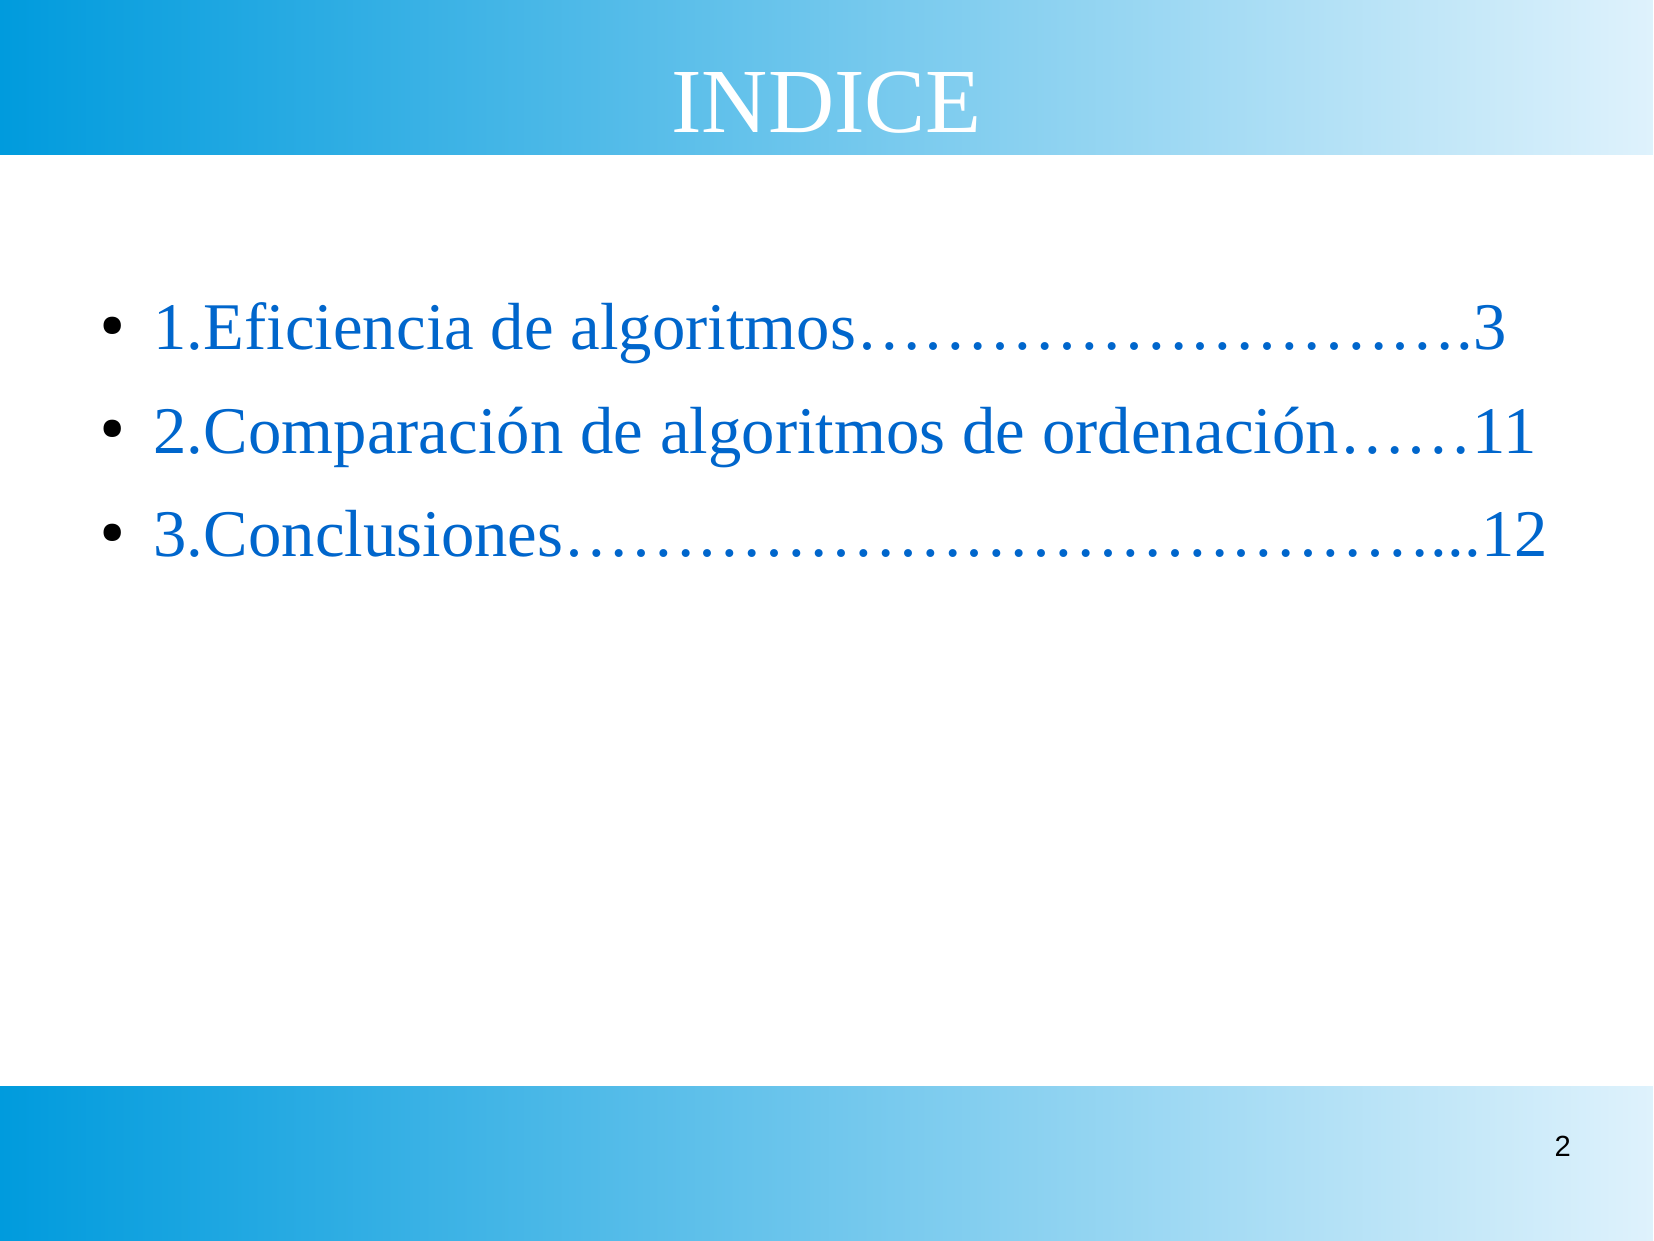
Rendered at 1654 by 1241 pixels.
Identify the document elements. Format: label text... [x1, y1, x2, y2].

title INDICE [82, 49, 1571, 155]
list 1.Eficiencia de algoritmos……………………….3 2.Comparación de algoritmos de ordenación……11 3.Conclusiones…………………………………...12 [82, 290, 1571, 1010]
